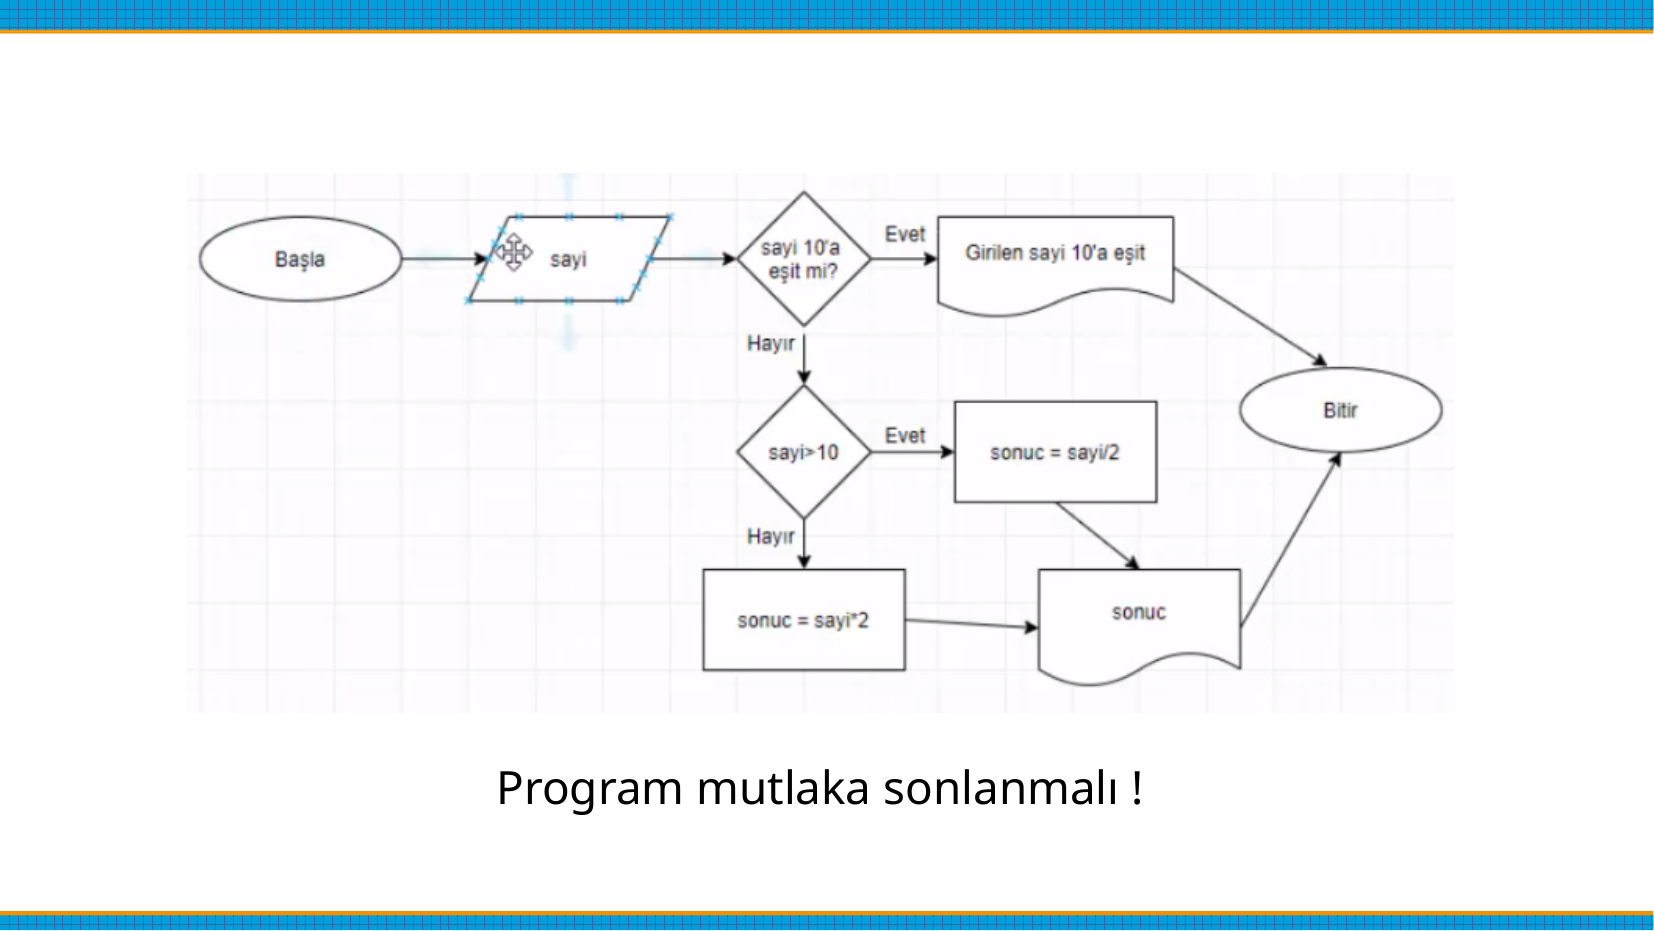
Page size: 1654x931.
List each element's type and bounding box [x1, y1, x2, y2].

picture [187, 173, 1454, 713]
